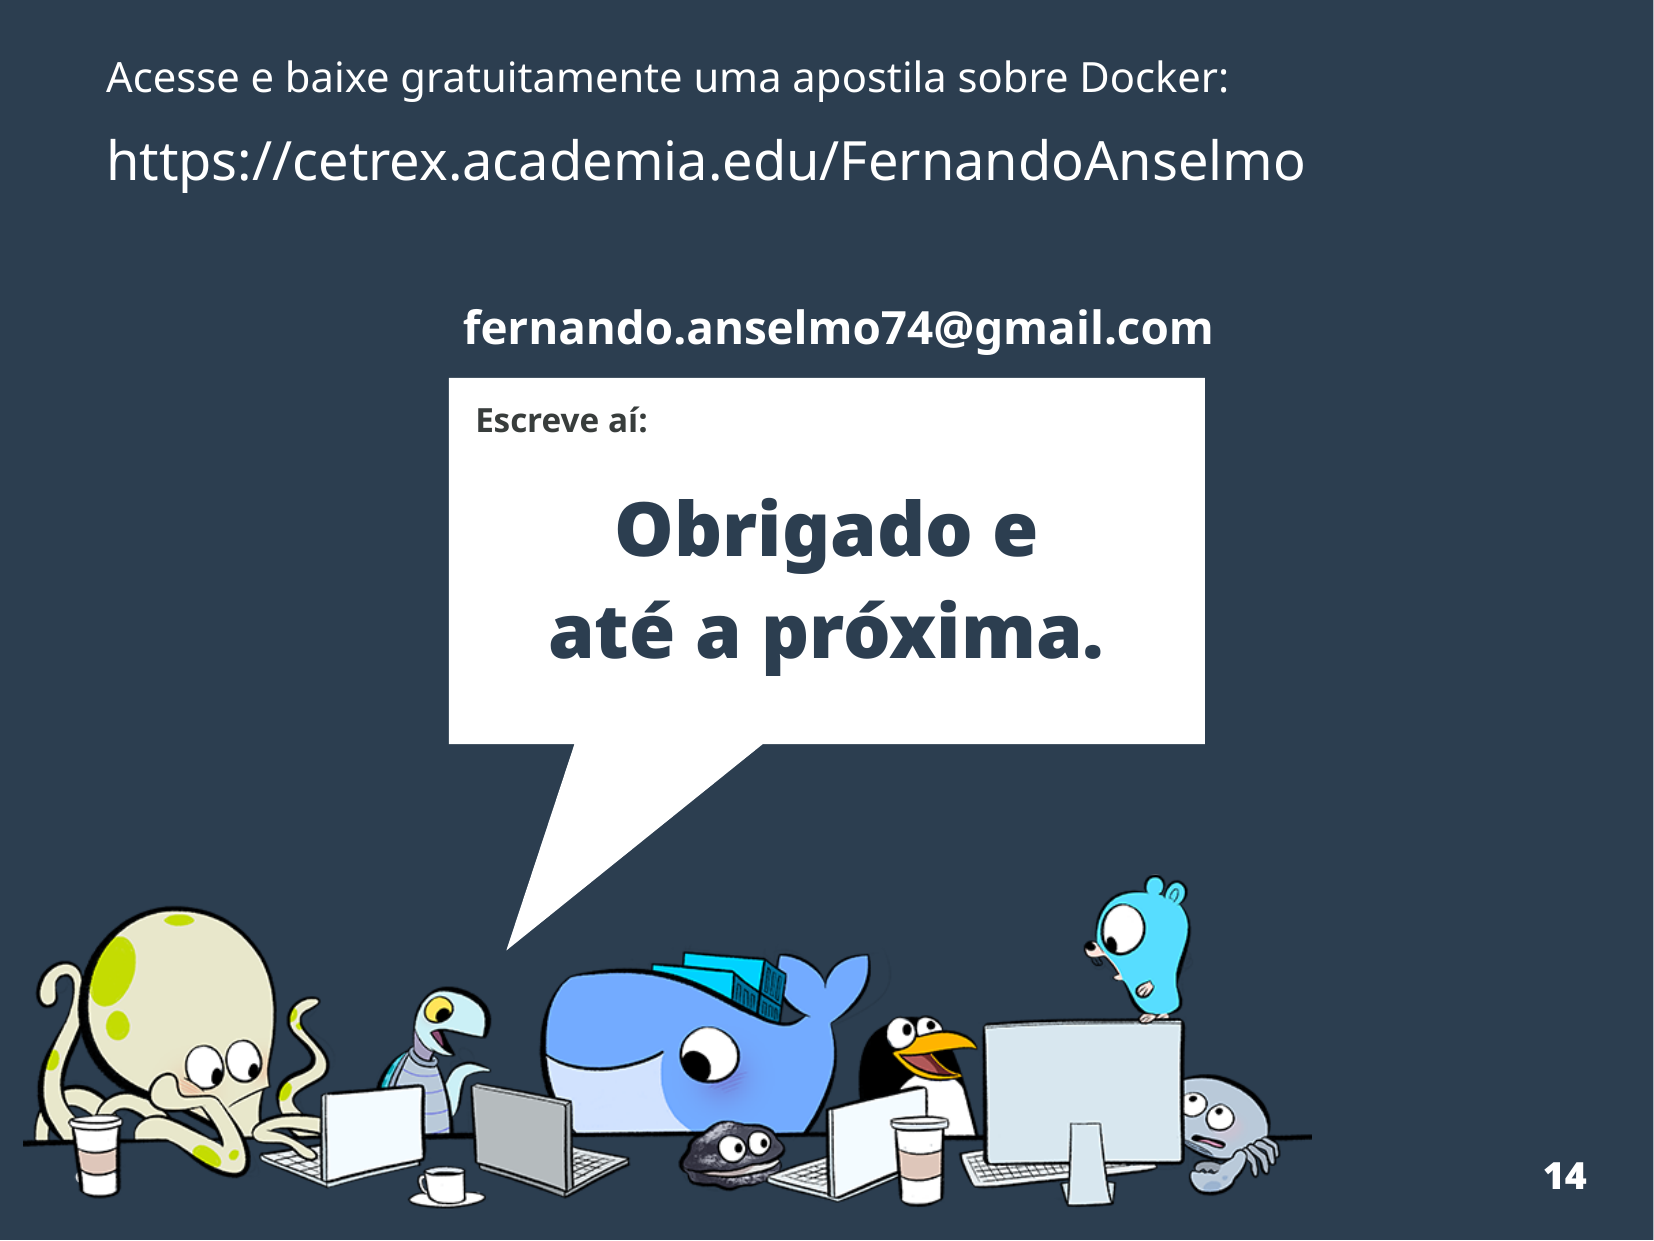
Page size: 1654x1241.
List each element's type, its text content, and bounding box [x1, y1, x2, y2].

list Acesse e baixe gratuitamente uma apostila sobre Docker: https://cetrex.academia.edu/FernandoAnselmo fernando.anselmo74@gmail.com [35, 47, 1571, 373]
title Obrigado e até a próxima. [460, 460, 1193, 697]
picture [23, 835, 1312, 1218]
text_box Escreve aí: [460, 389, 709, 444]
